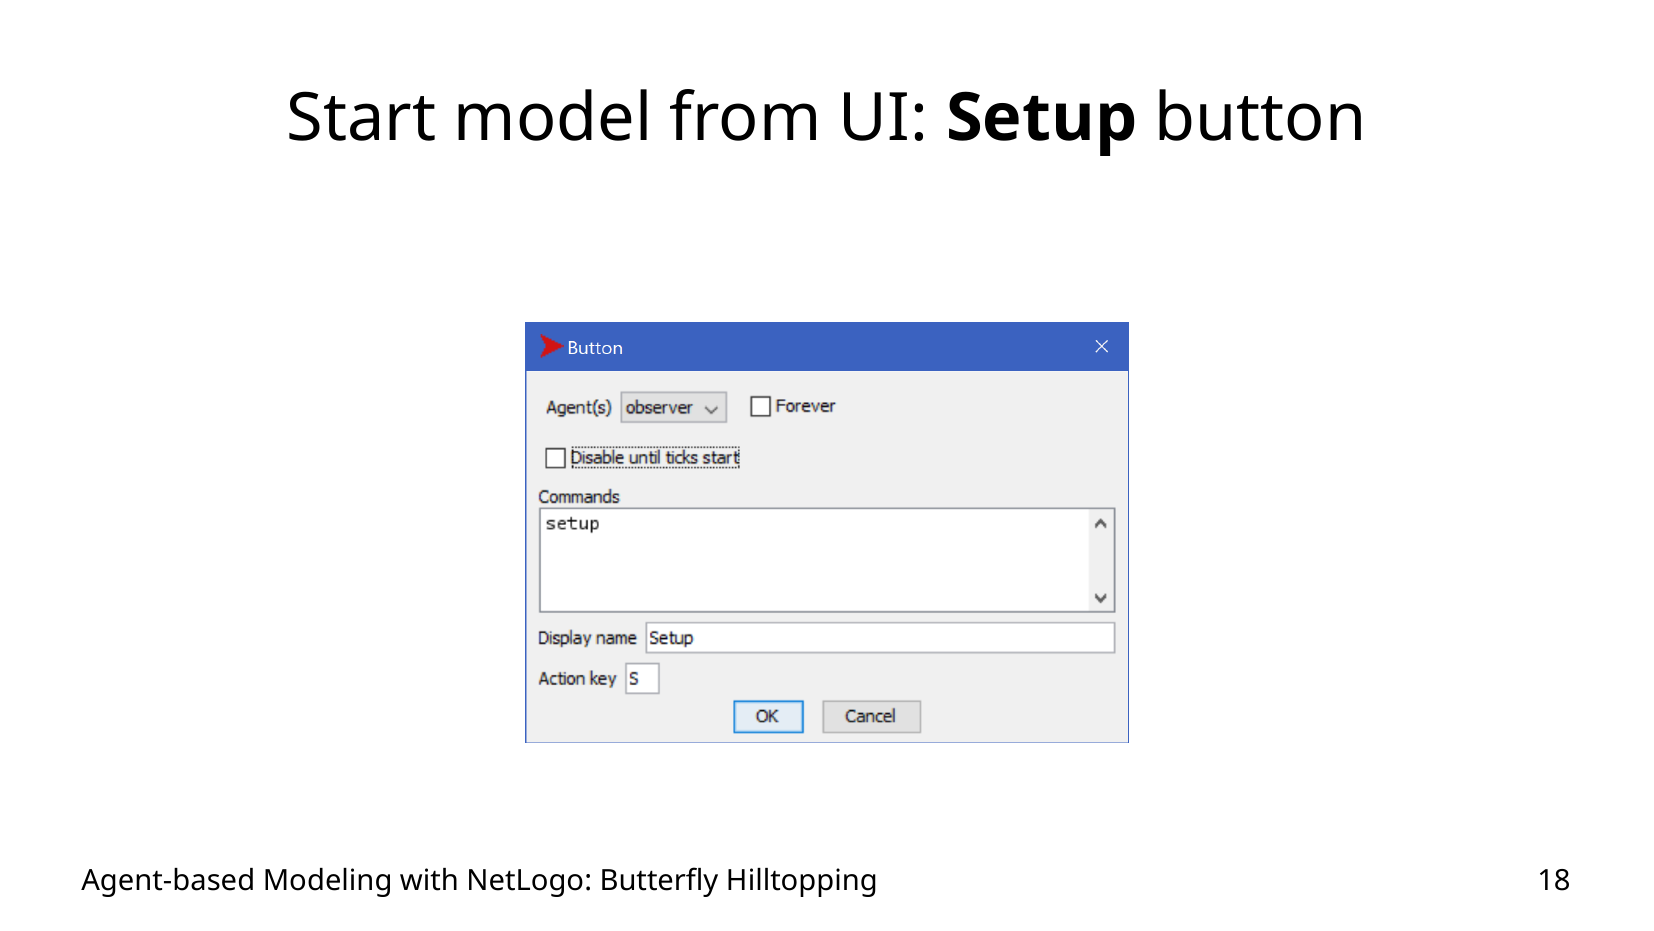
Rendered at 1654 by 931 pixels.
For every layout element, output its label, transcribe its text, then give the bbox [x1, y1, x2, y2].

picture [525, 322, 1129, 743]
title Start model from UI: Setup button [82, 22, 1571, 207]
